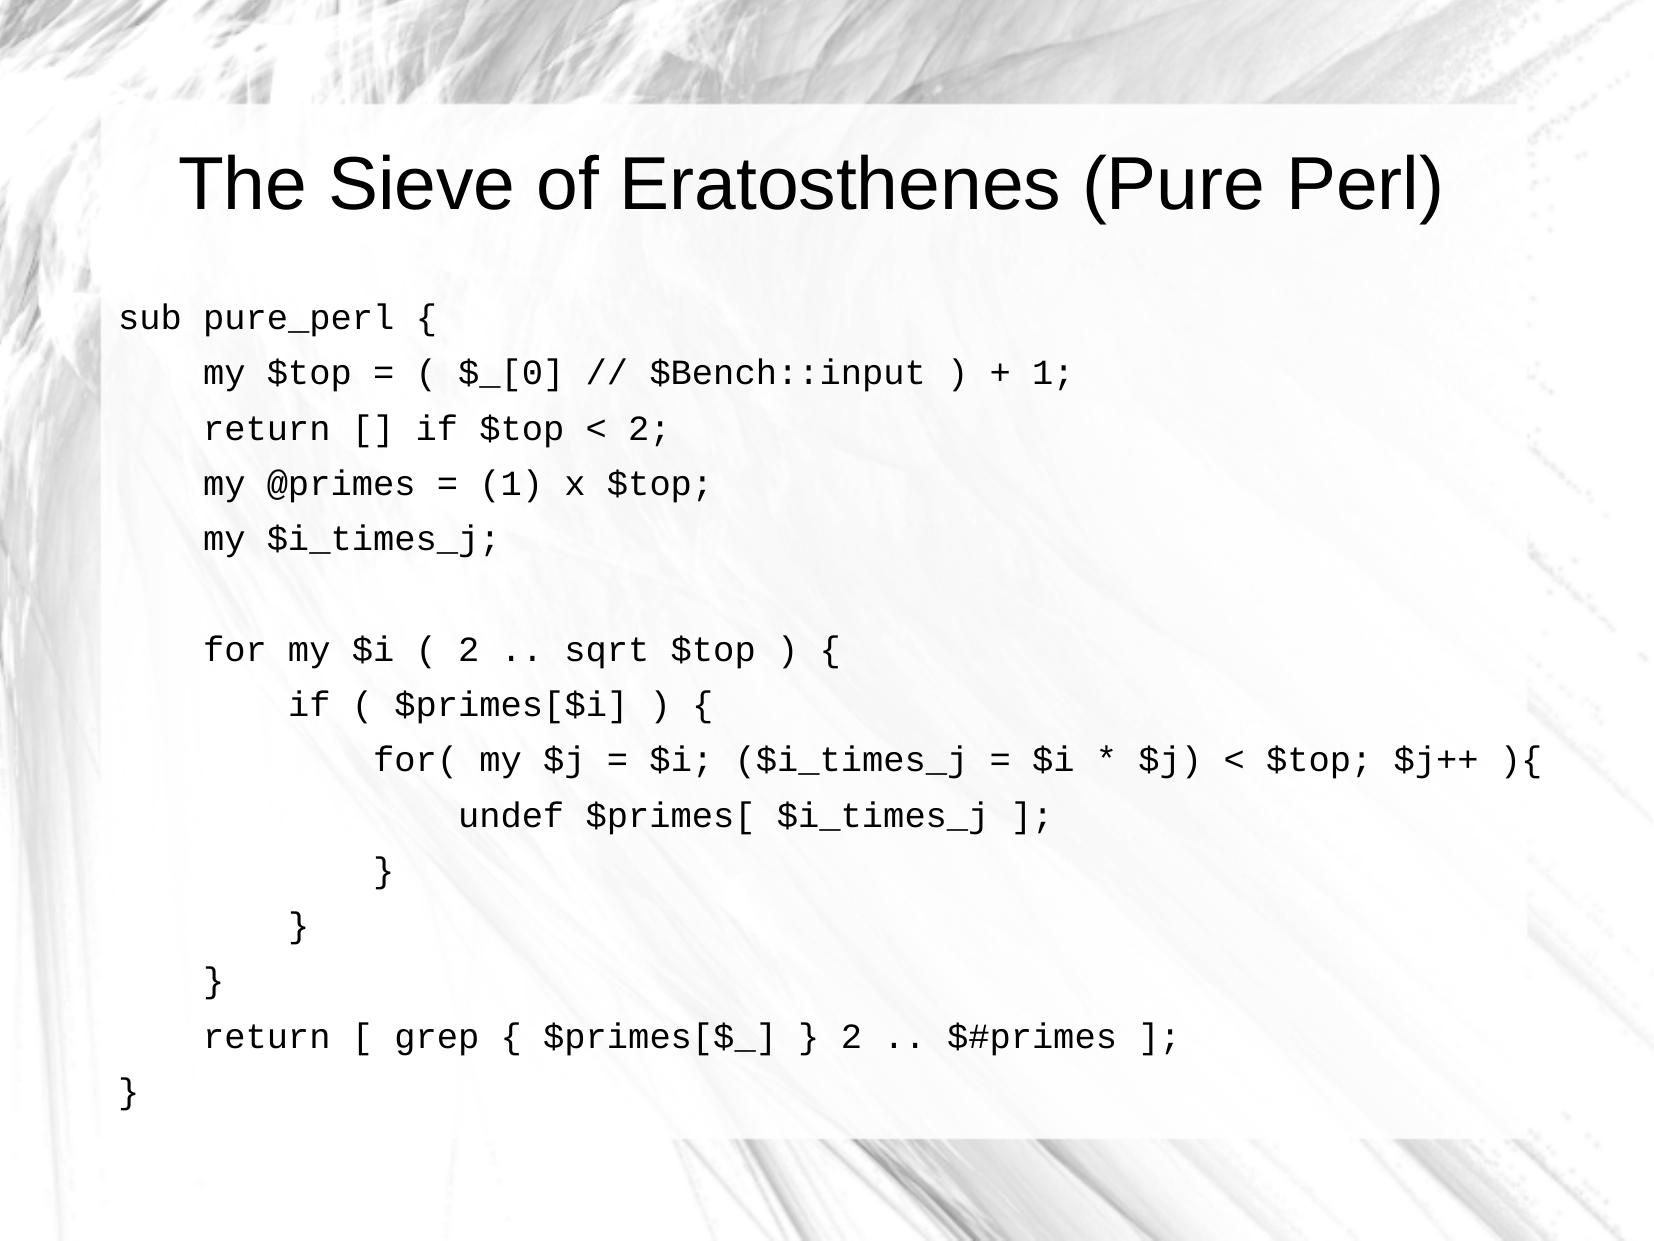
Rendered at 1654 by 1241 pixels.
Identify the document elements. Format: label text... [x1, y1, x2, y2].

title The Sieve of Eratosthenes (Pure Perl) [118, 112, 1506, 256]
list sub pure_perl { my $top = ( $_[0] // $Bench::input ) + 1; return [] if $top < 2; my @primes = (1) x $top; my $i_times_j; for my $i ( 2 .. sqrt $top ) { if ( $primes[$i] ) { for( my $j = $i; ($i_times_j = $i * $j) < $top; $j++ ){ undef $primes[ $i_times_j ]; } } } return [ grep { $primes[$_] } 2 .. $#primes ]; } [118, 300, 1571, 1139]
picture [0, 0, 1654, 1241]
